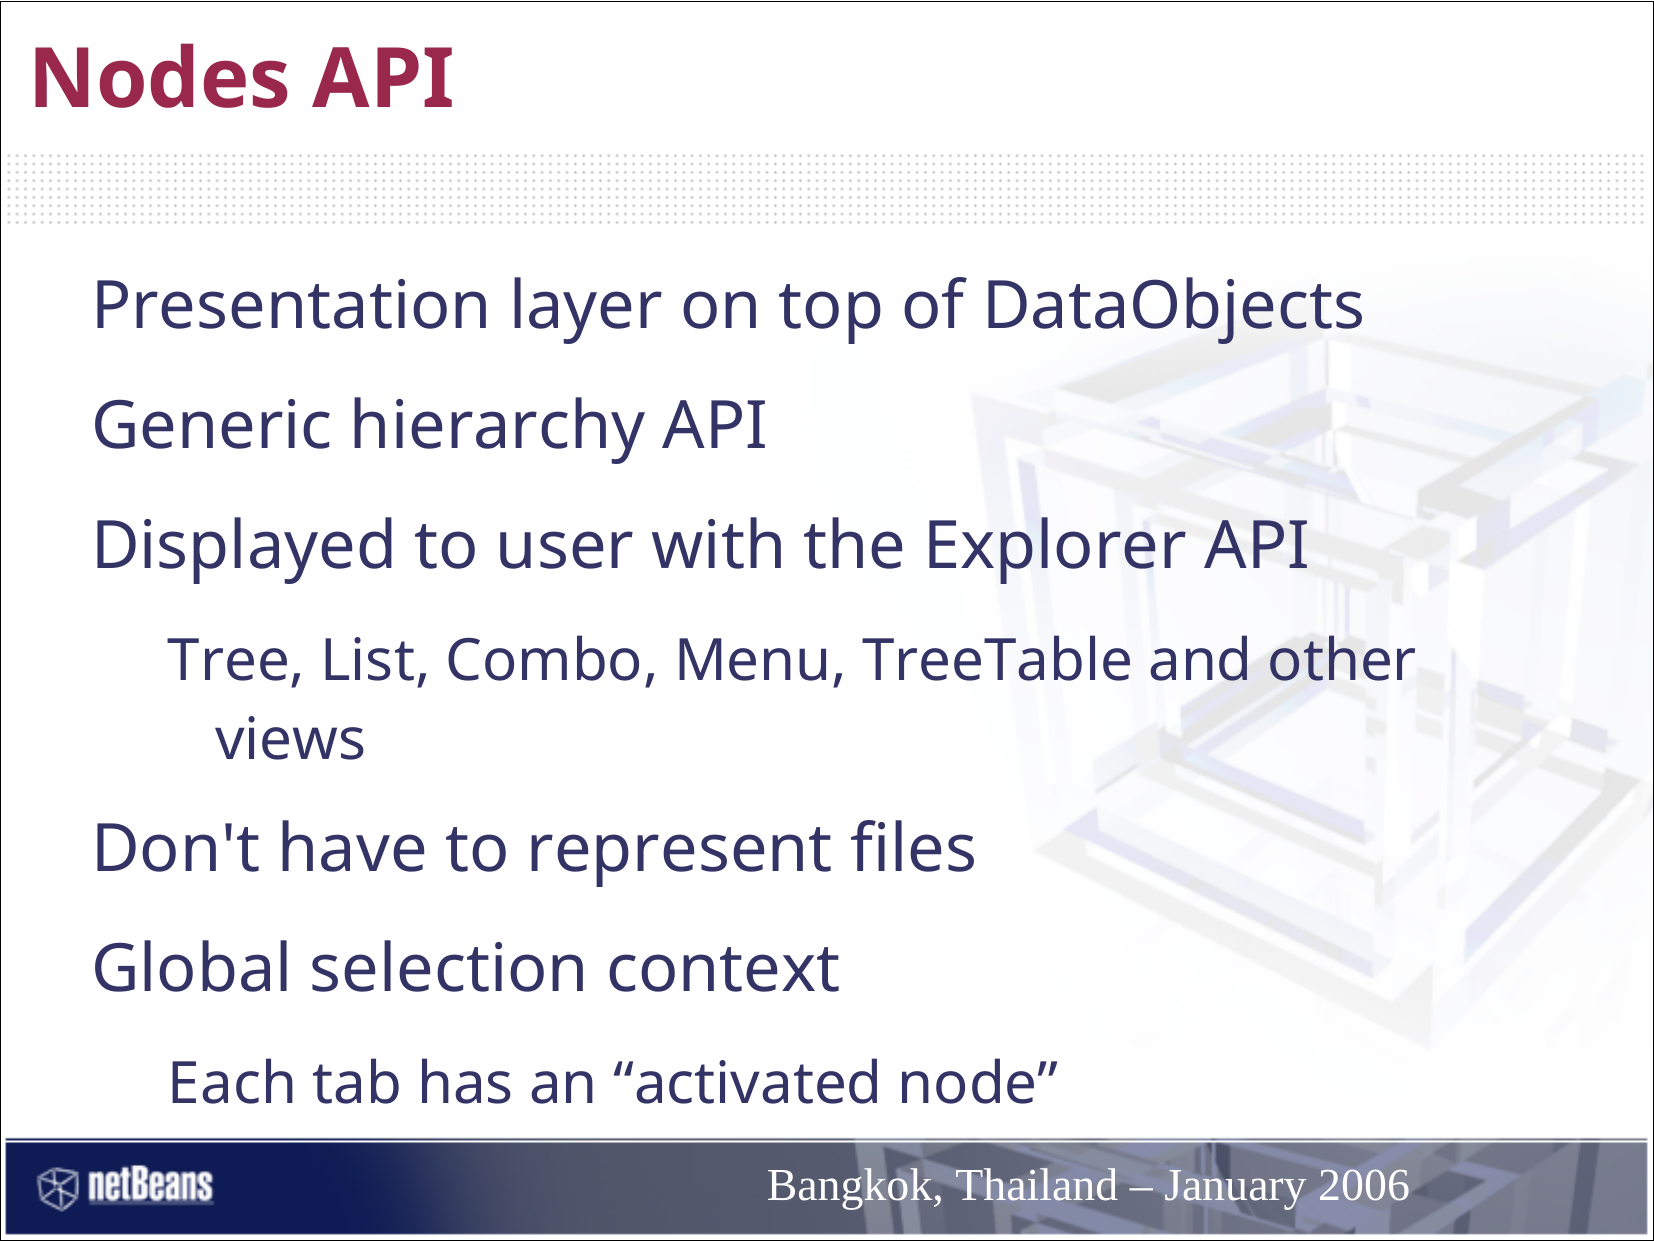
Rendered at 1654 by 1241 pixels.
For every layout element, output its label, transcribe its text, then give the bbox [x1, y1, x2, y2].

picture [1, 2, 1653, 1240]
list Presentation layer on top of DataObjects Generic hierarchy API Displayed to user with the Explorer API Tree, List, Combo, Menu, TreeTable and other views Don't have to represent files Global selection context Each tab has an “activated node” [73, 257, 1574, 1127]
title Nodes API [28, 0, 1619, 152]
